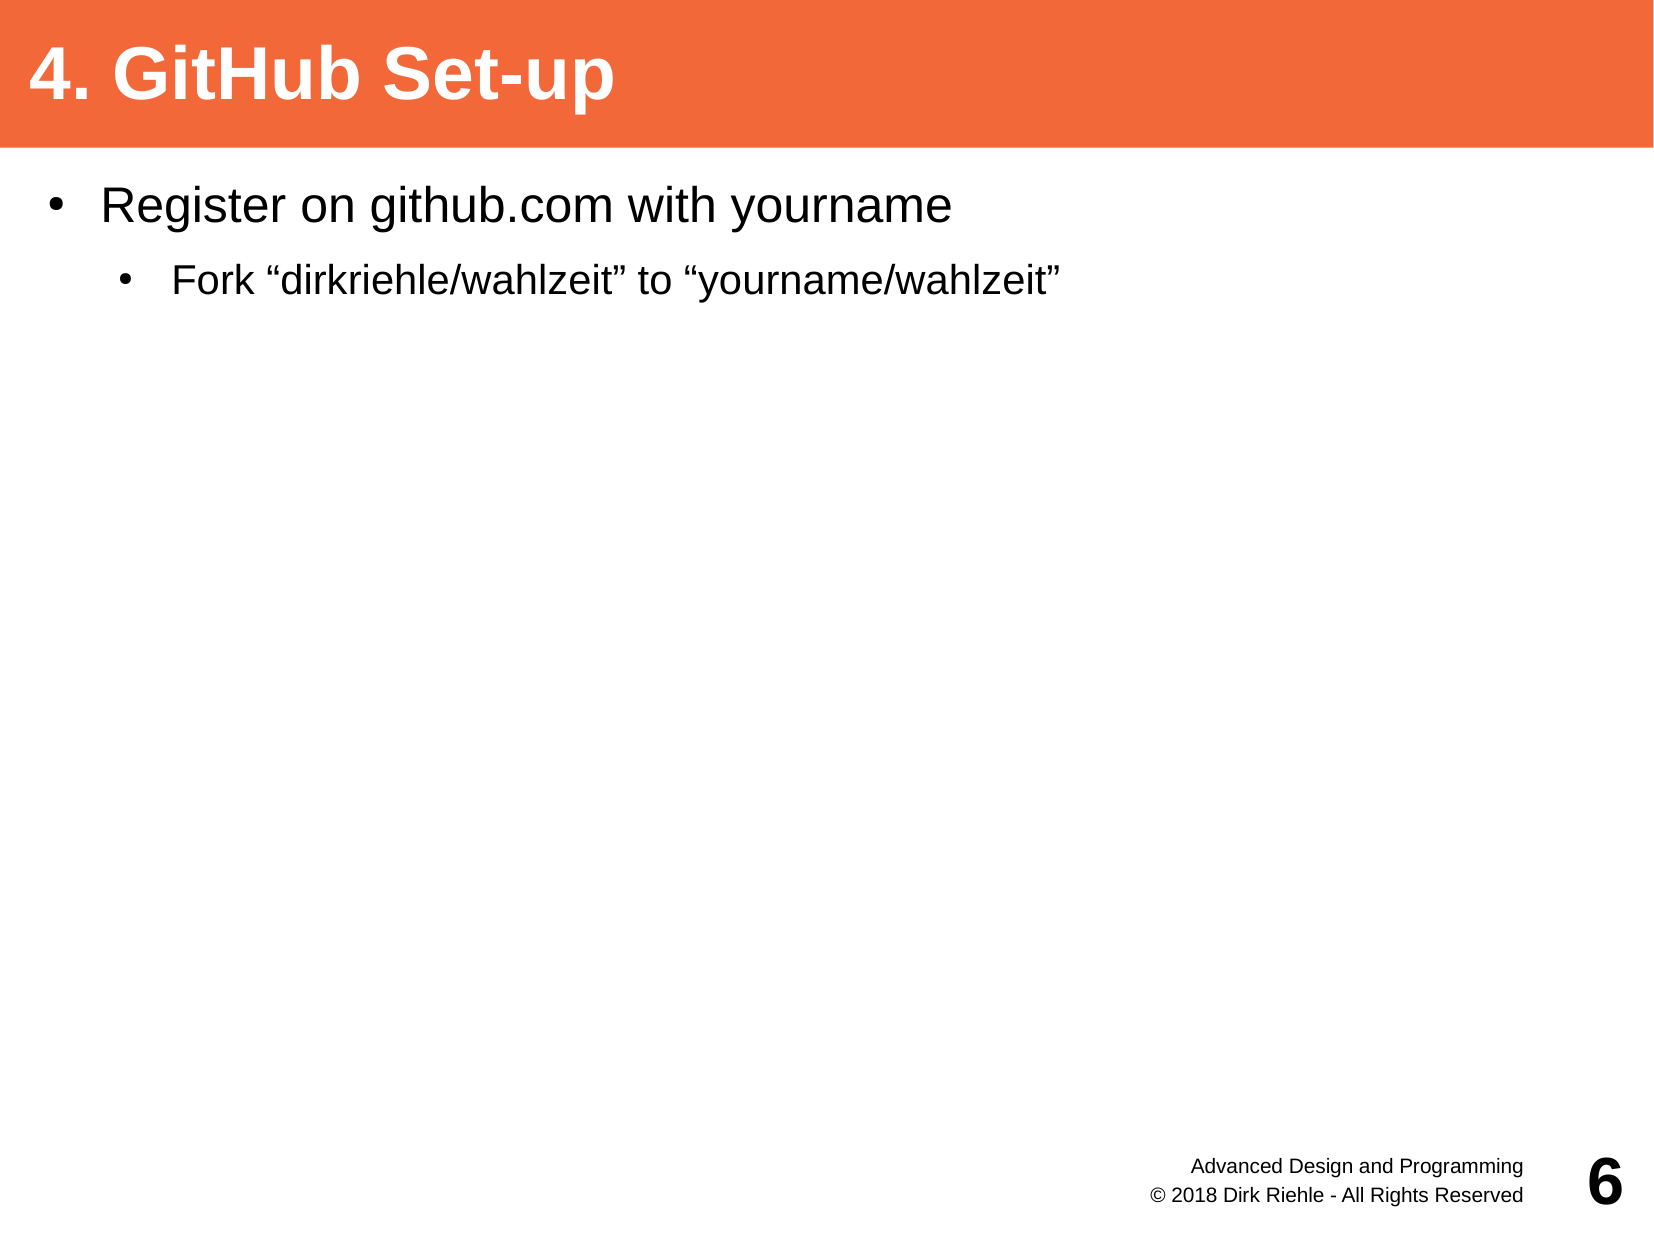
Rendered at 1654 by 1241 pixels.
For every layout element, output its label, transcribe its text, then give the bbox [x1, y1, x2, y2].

list Register on github.com with yourname Fork “dirkriehle/wahlzeit” to “yourname/wahlzeit” [29, 177, 1625, 1063]
title 4. GitHub Set-up [0, 0, 1654, 148]
